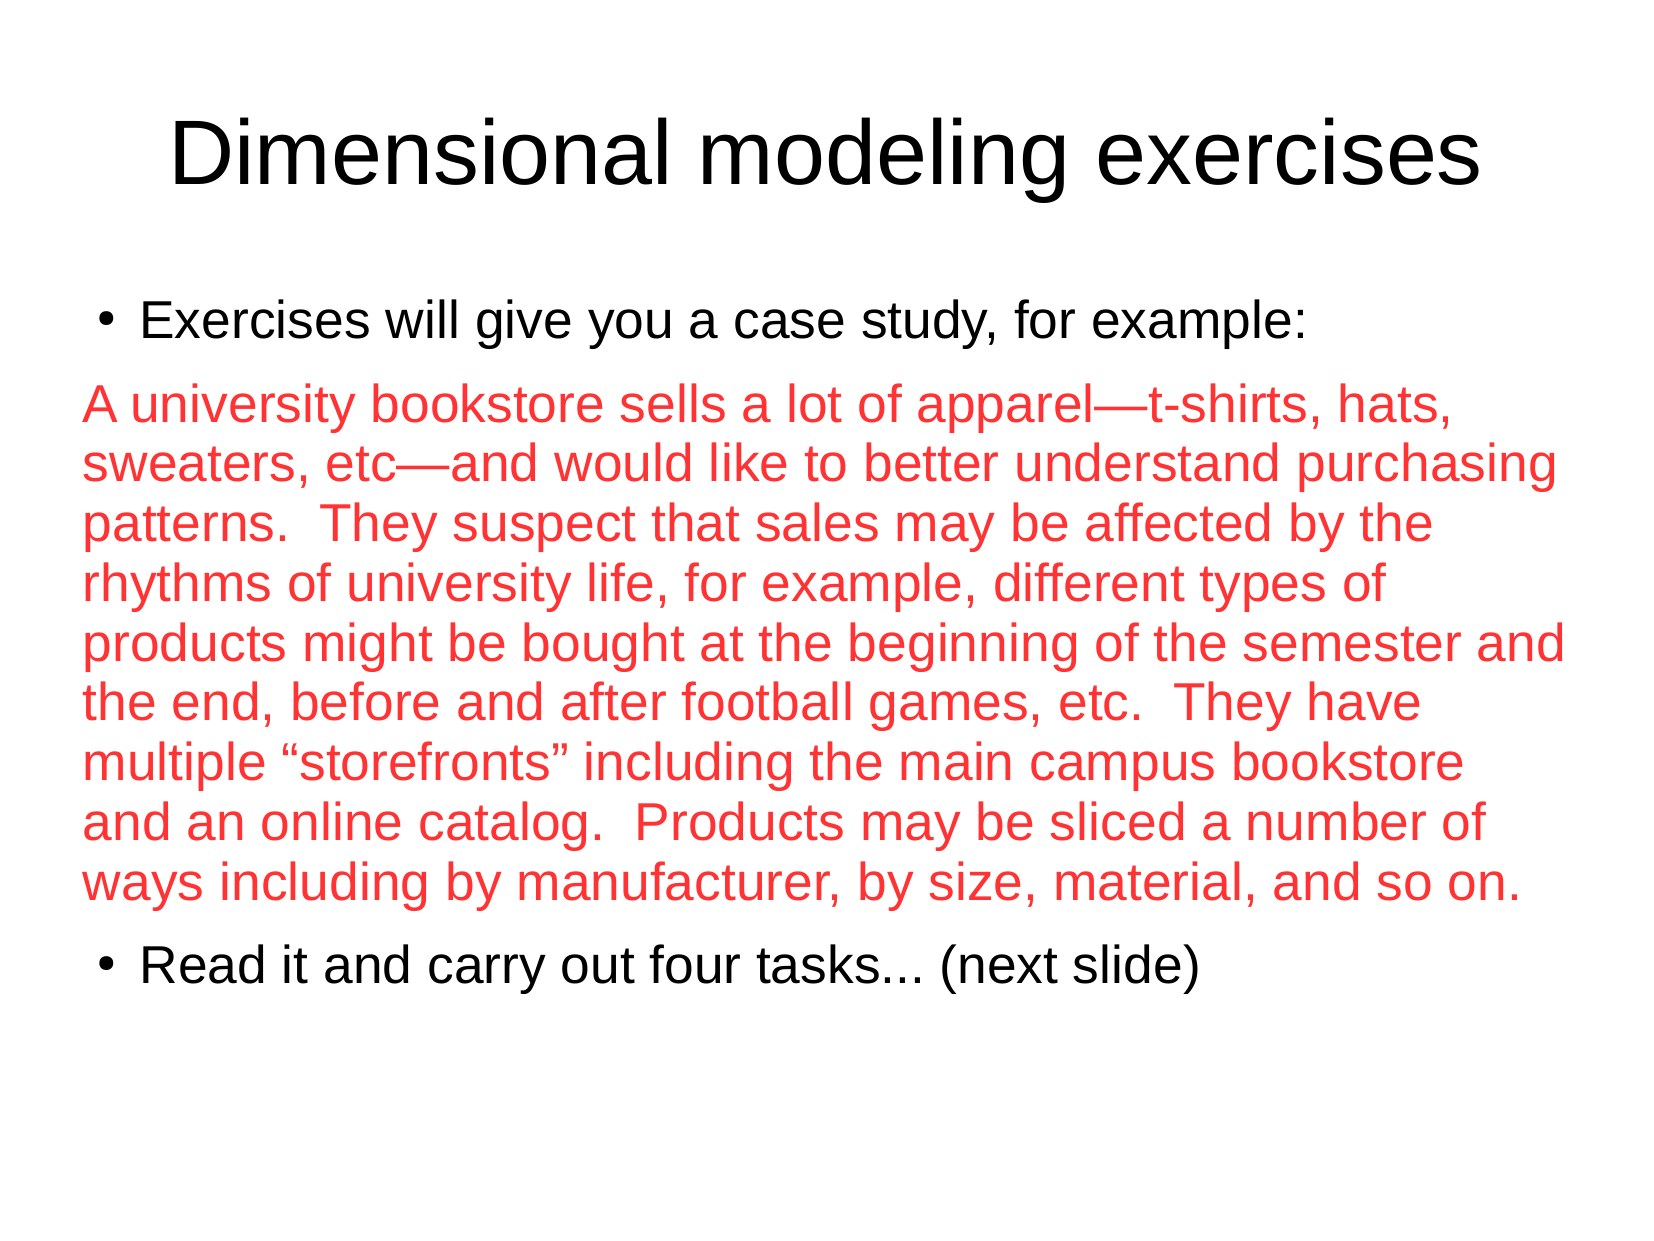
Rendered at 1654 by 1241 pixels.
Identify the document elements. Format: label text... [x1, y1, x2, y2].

list Exercises will give you a case study, for example: A university bookstore sells a lot of apparel—t-shirts, hats, sweaters, etc—and would like to better understand purchasing patterns. They suspect that sales may be affected by the rhythms of university life, for example, different types of products might be bought at the beginning of the semester and the end, before and after football games, etc. They have multiple “storefronts” including the main campus bookstore and an online catalog. Products may be sliced a number of ways including by manufacturer, by size, material, and so on. Read it and carry out four tasks... (next slide) [82, 290, 1571, 1010]
title Dimensional modeling exercises [82, 49, 1571, 257]
